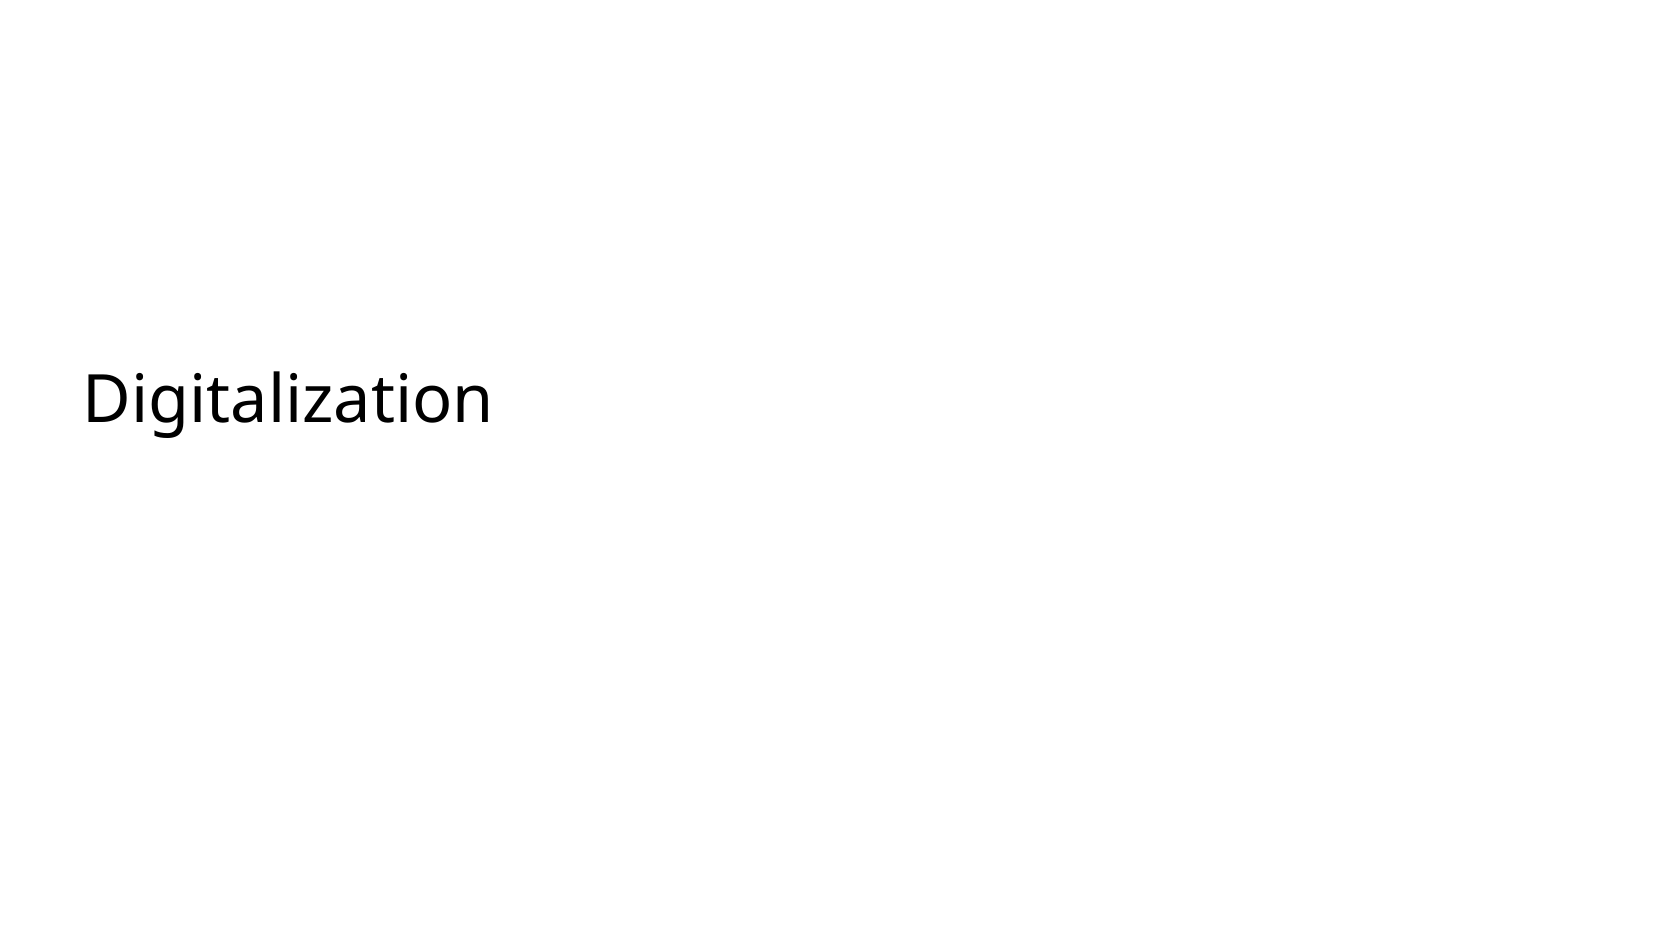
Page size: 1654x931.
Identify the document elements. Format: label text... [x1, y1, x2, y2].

subtitle Digitalization [82, 37, 1571, 757]
